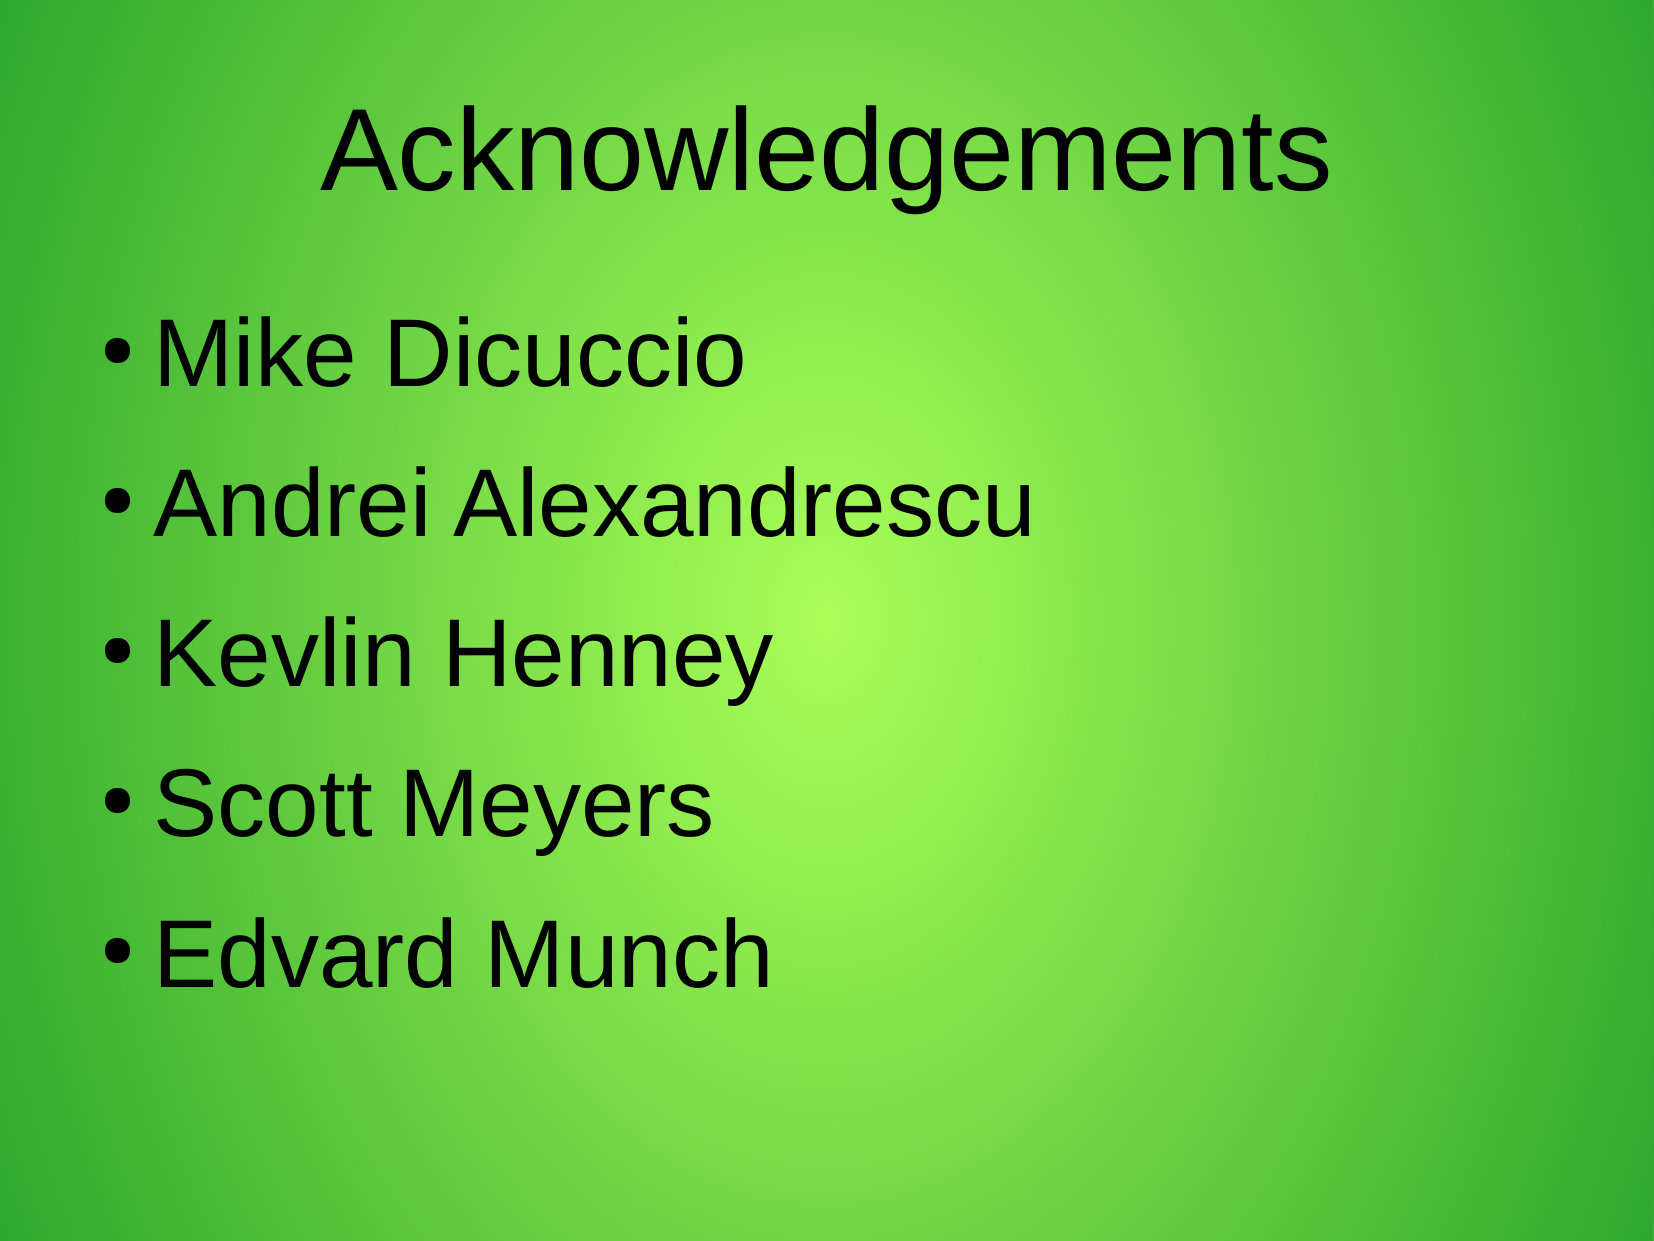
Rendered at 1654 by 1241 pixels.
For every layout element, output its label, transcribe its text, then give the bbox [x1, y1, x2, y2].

list Mike Dicuccio Andrei Alexandrescu Kevlin Henney Scott Meyers Edvard Munch [82, 299, 1571, 1019]
title Acknowledgements [82, 47, 1571, 252]
